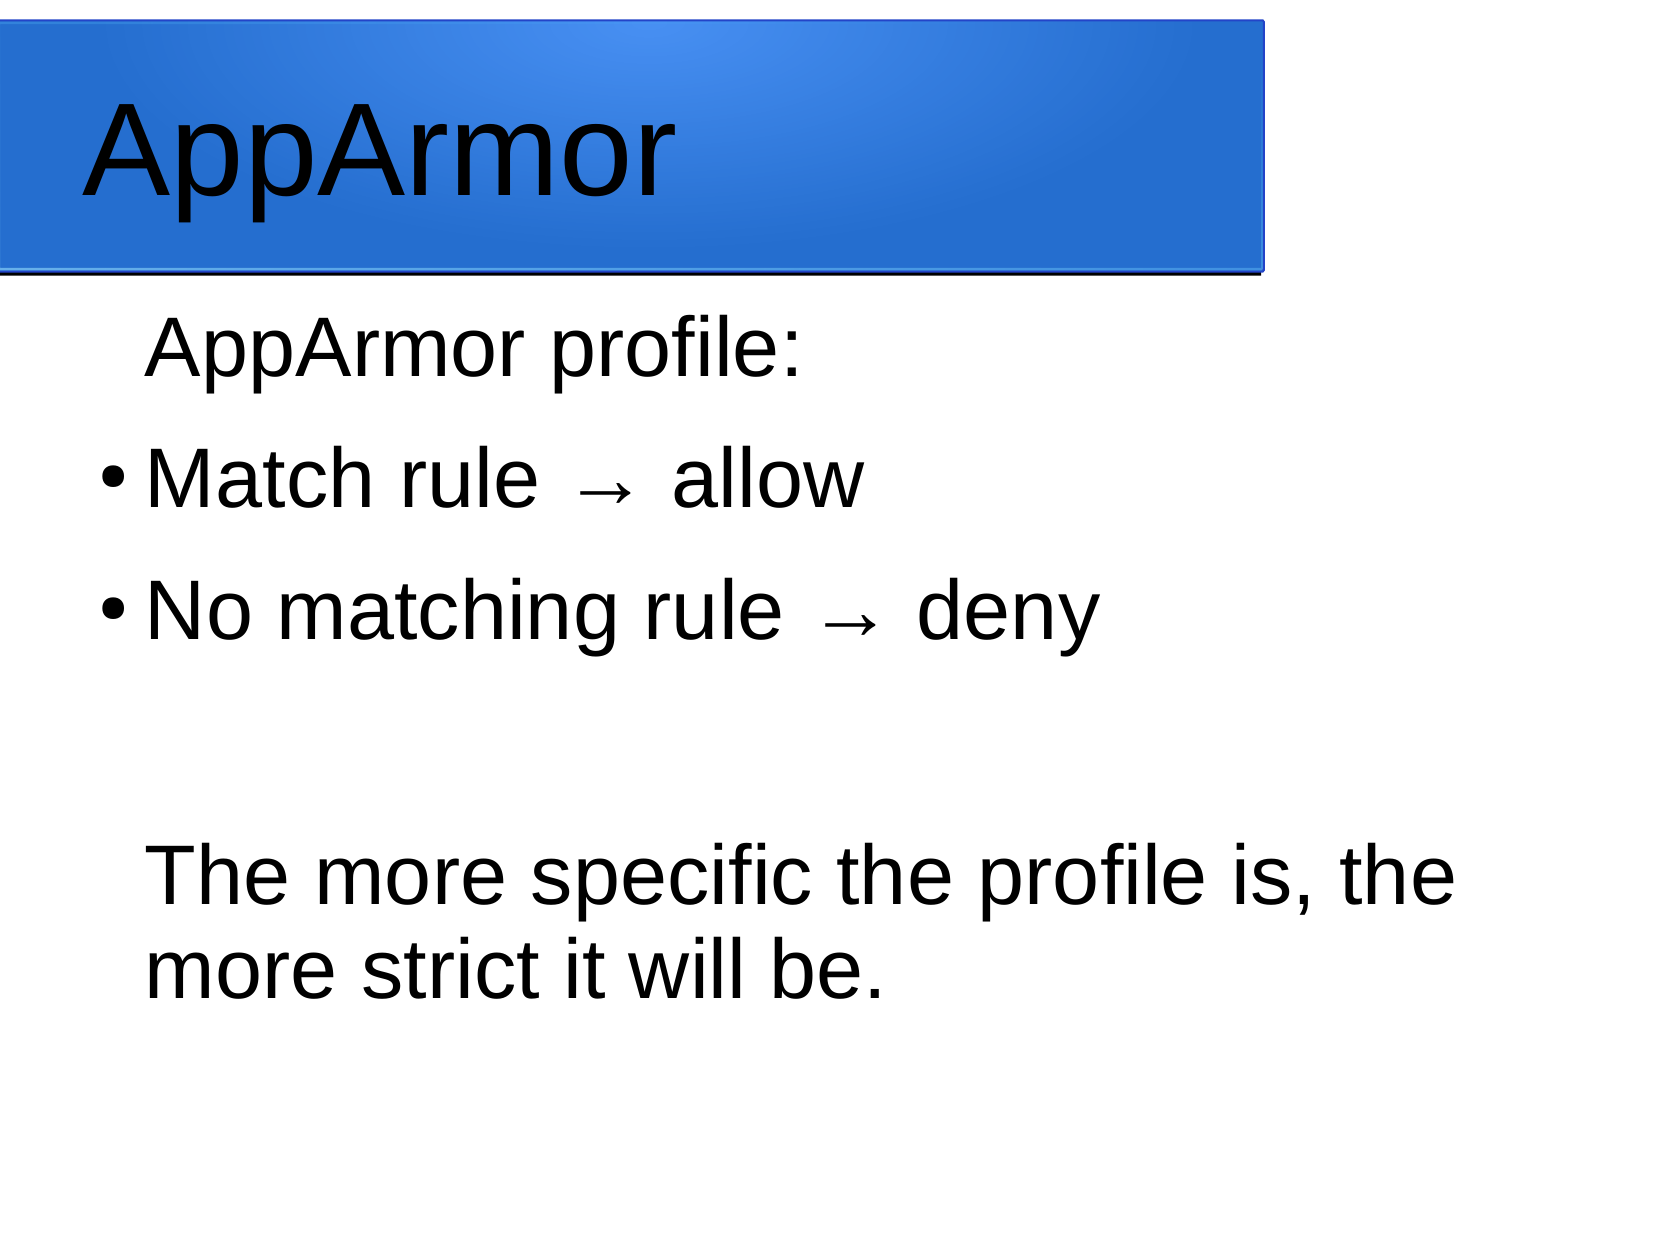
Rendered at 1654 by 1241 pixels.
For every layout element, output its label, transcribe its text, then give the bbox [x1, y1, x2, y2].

title AppArmor [82, 47, 1235, 252]
list AppArmor profile: Match rule → allow No matching rule → deny The more specific the profile is, the more strict it will be. [82, 299, 1571, 1019]
